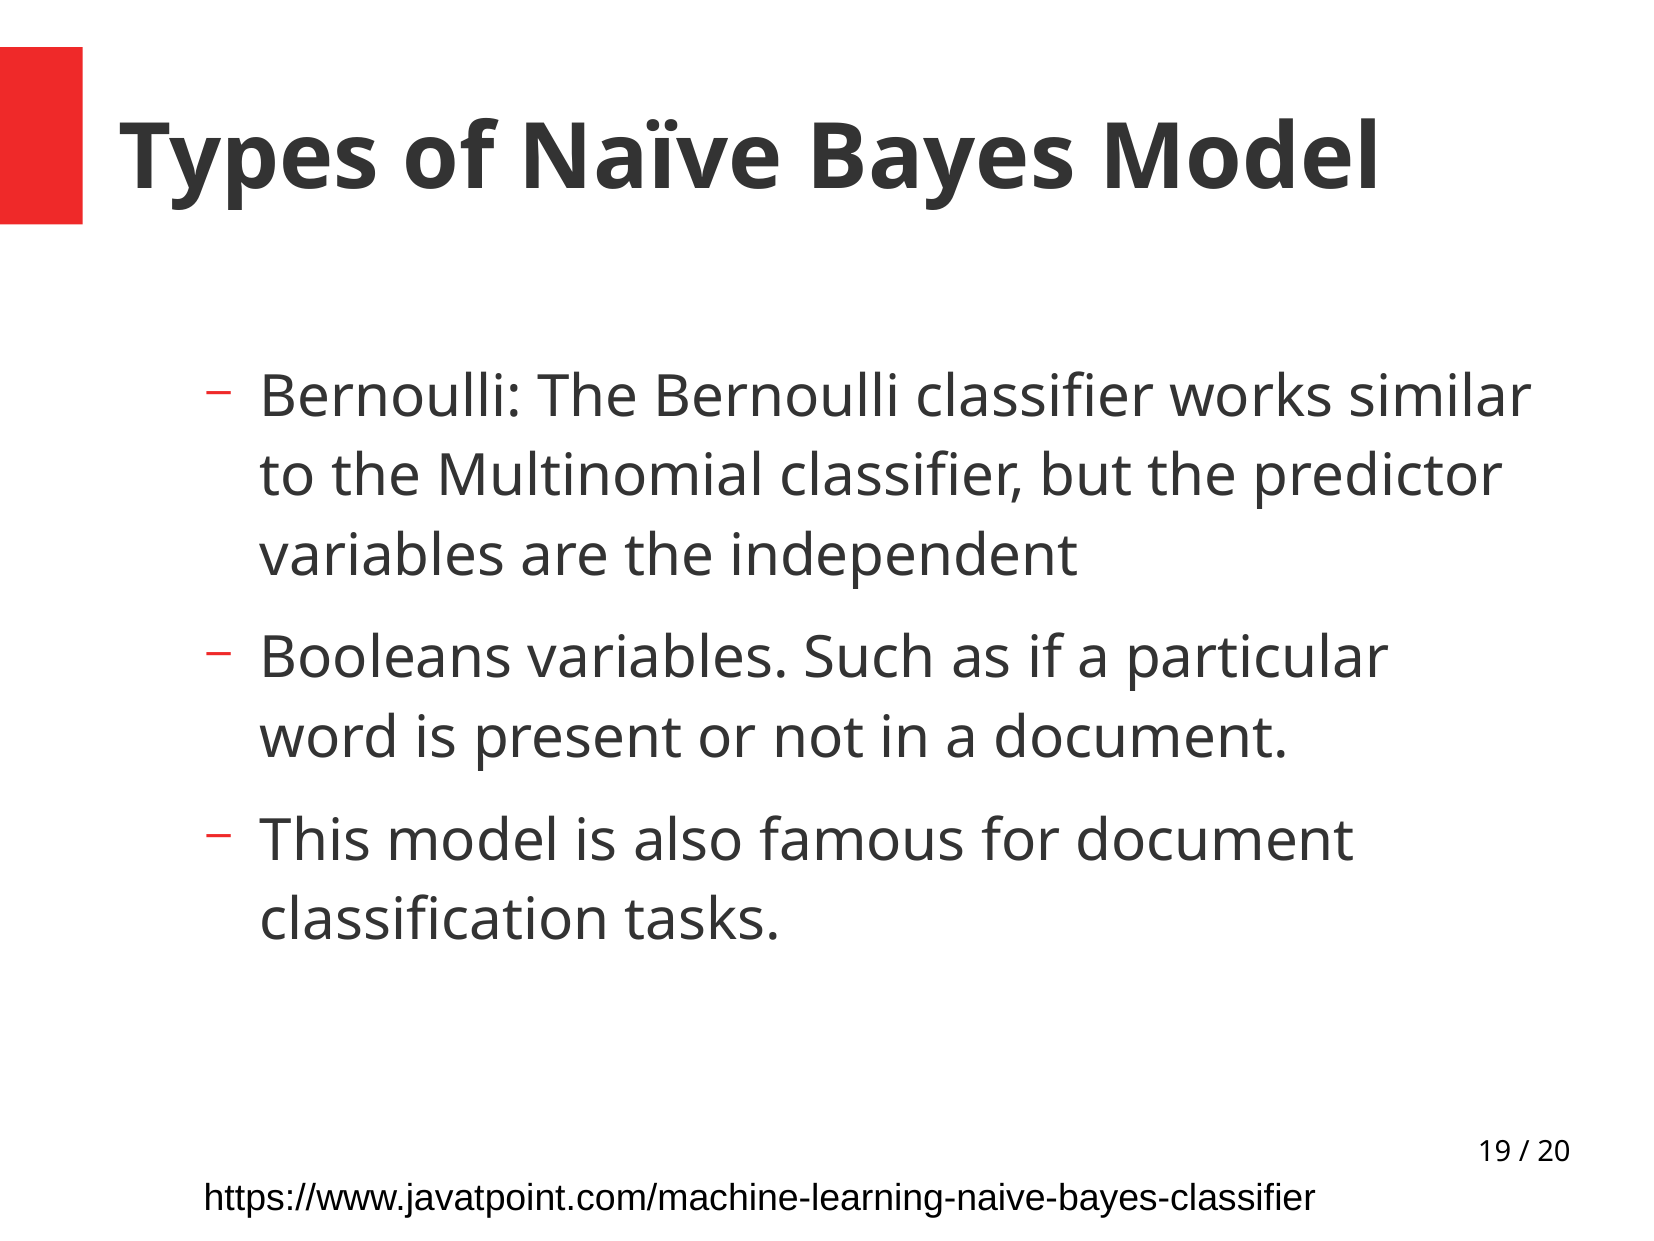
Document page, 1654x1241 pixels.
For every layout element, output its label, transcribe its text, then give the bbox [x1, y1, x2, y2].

text_box https://www.javatpoint.com/machine-learning-naive-bayes-classifier [188, 1169, 1332, 1226]
title Types of Naïve Bayes Model [118, 49, 1571, 257]
list Bernoulli: The Bernoulli classifier works similar to the Multinomial classifier, but the predictor variables are the independent Booleans variables. Such as if a particular word is present or not in a document. This model is also famous for document classification tasks. [118, 354, 1536, 1074]
